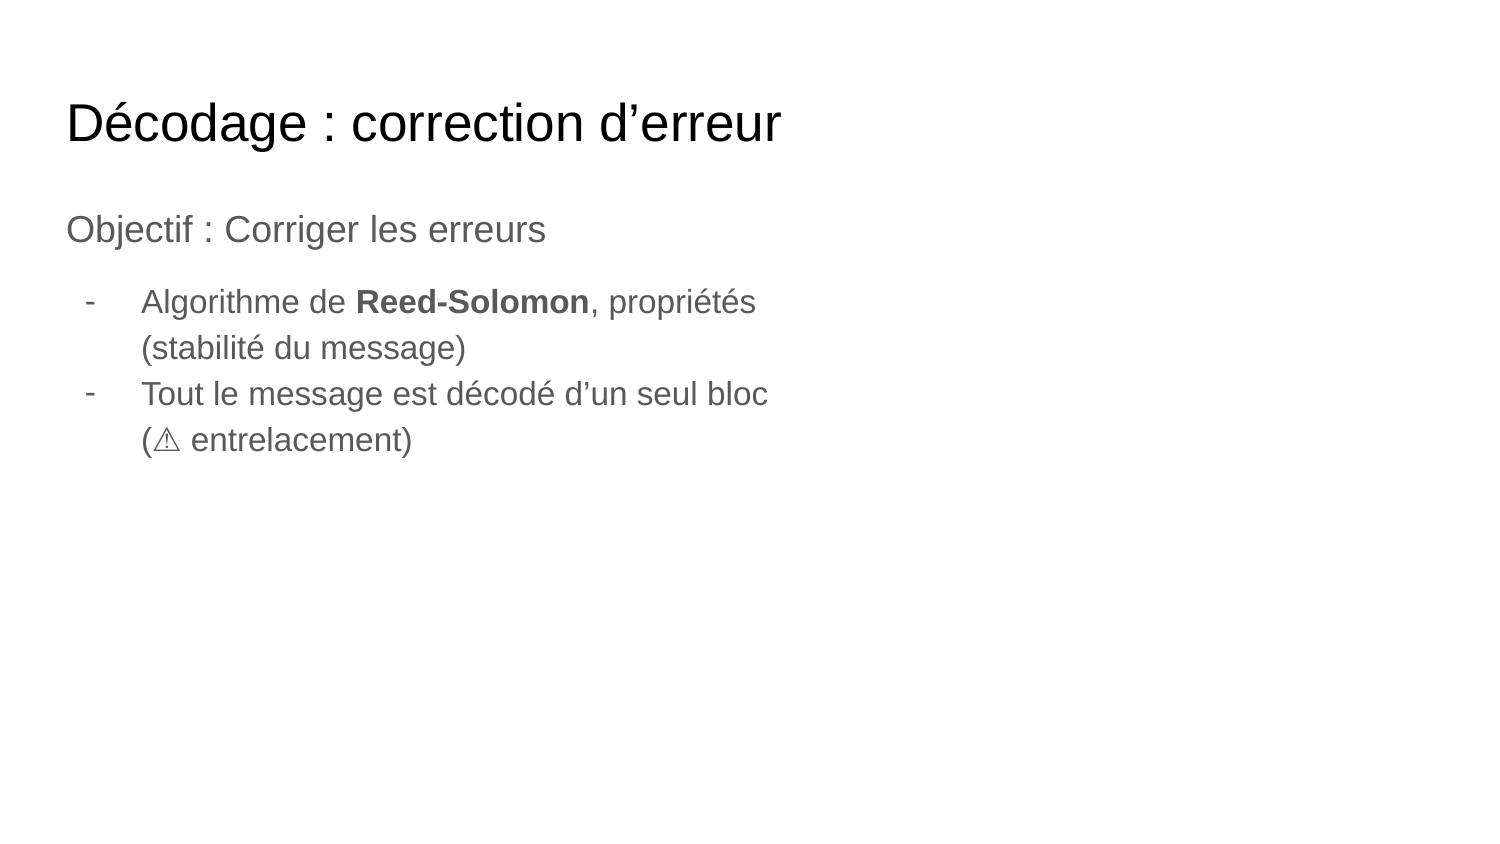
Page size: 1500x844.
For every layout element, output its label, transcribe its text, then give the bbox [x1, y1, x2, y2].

list Objectif : Corriger les erreurs Algorithme de Reed-Solomon, propriétés (stabilité du message) Tout le message est décodé d’un seul bloc (⚠️ entrelacement) [51, 183, 947, 792]
title Décodage : correction d’erreur [51, 72, 1449, 167]
